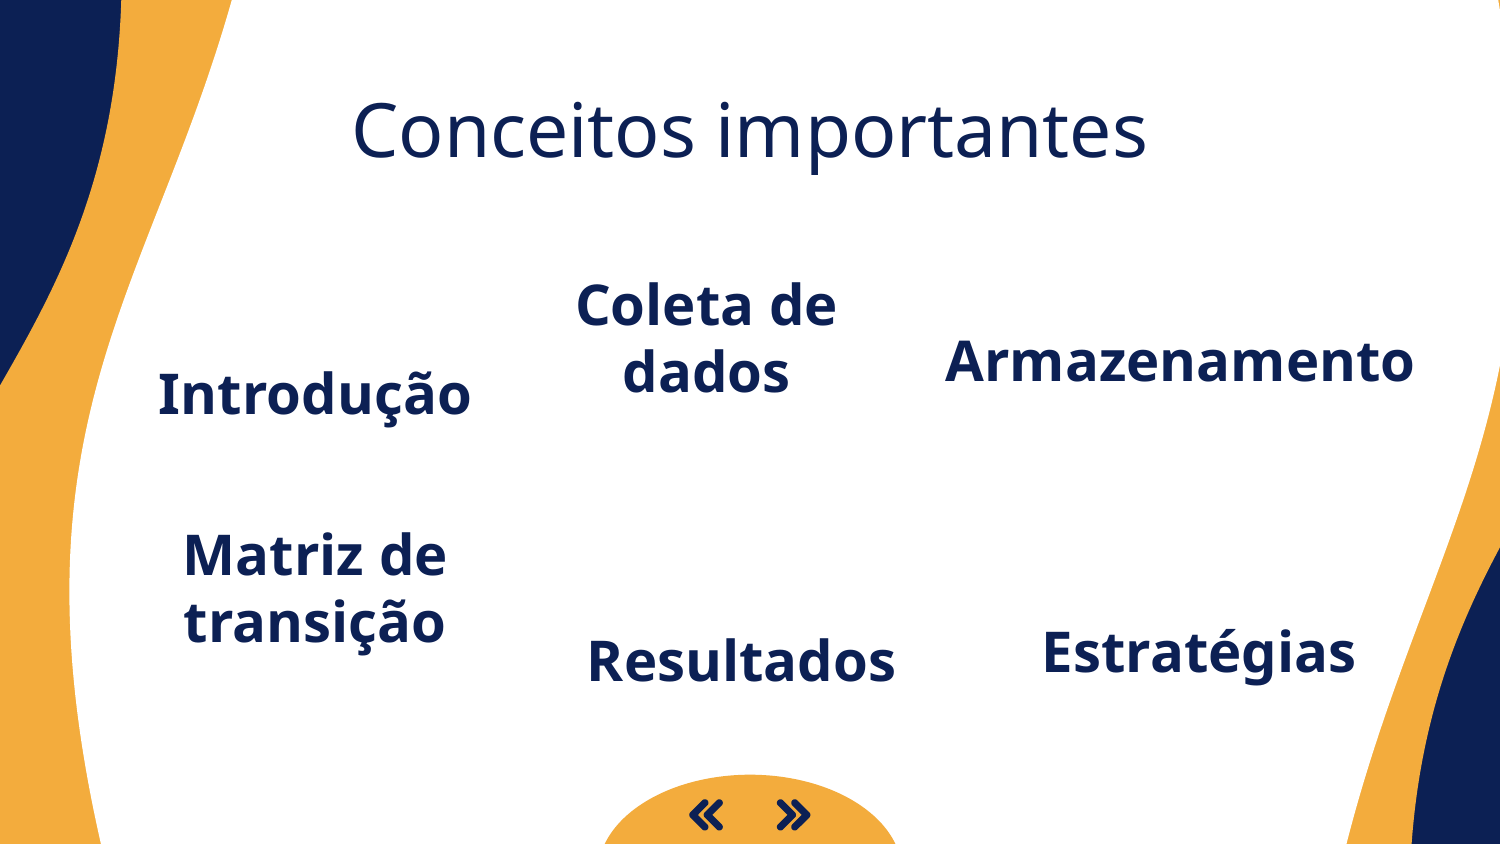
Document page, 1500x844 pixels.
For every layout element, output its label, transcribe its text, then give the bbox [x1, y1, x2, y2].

title Matriz de transição [126, 504, 505, 669]
title Conceitos importantes [118, 87, 1382, 167]
title Armazenamento [915, 316, 1446, 403]
title Introdução [126, 348, 505, 436]
text_box [604, 774, 896, 844]
title Coleta de dados [517, 265, 896, 408]
title Estratégias [1010, 607, 1389, 694]
title Resultados [552, 616, 931, 703]
